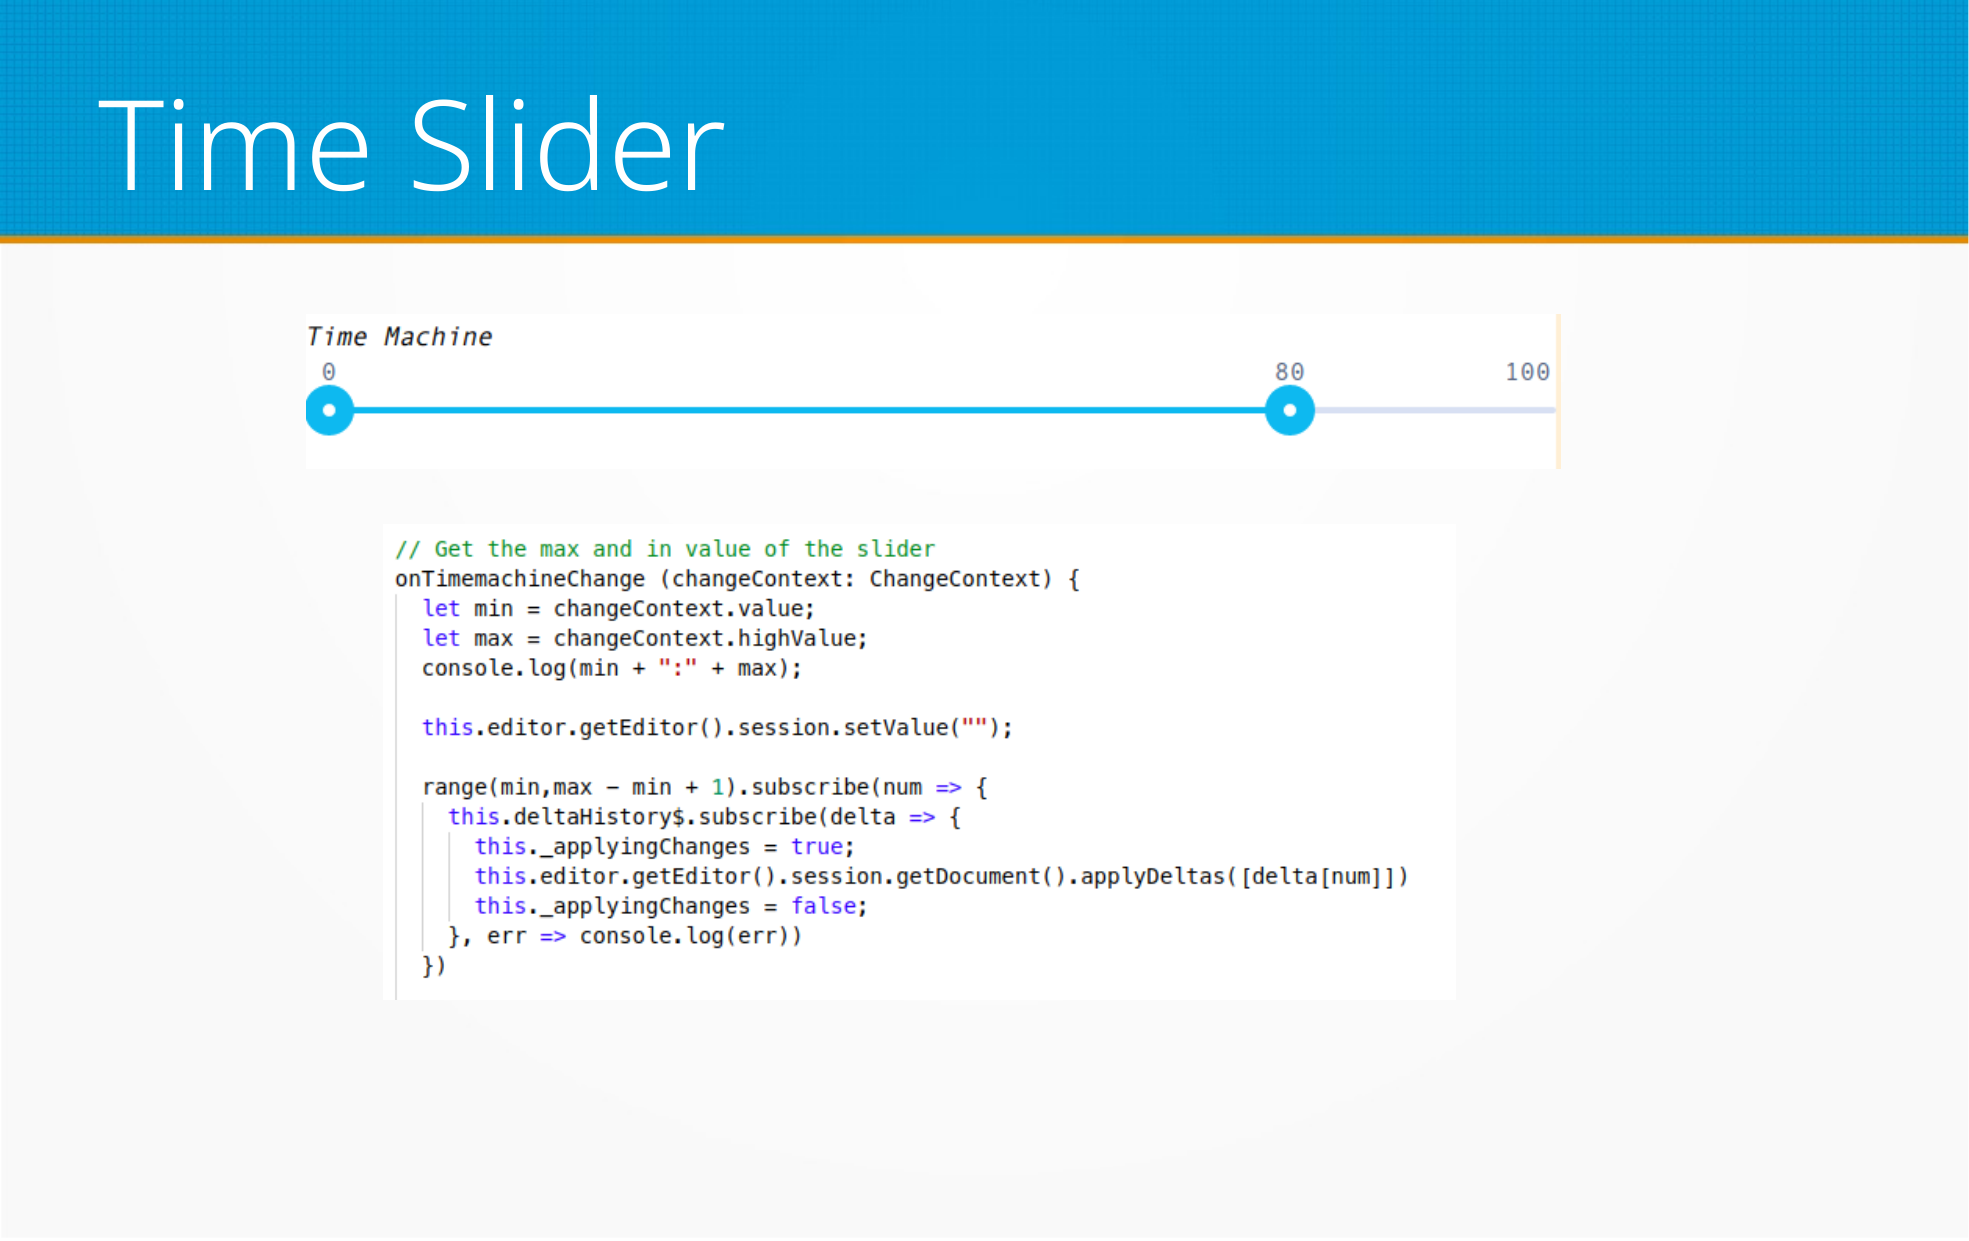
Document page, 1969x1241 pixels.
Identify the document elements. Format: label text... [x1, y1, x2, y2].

picture [0, 233, 1969, 1241]
title Time Slider [98, 19, 1870, 227]
